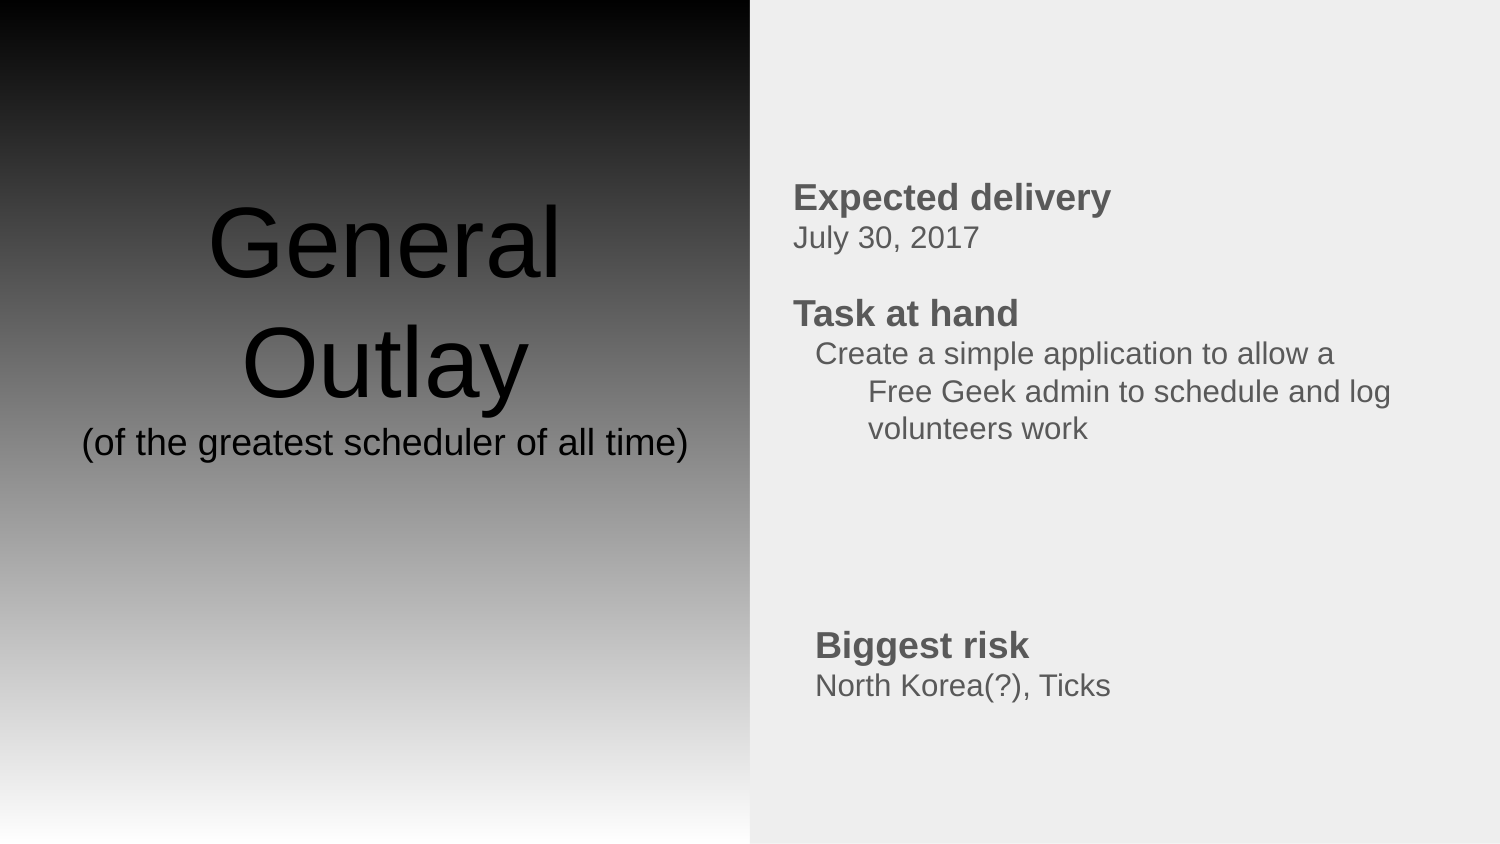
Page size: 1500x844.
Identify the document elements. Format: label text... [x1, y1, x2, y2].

title General Outlay (of the greatest scheduler of all time) [41, 189, 730, 451]
list Expected delivery July 30, 2017 Task at hand Create a simple application to allow a Free Geek admin to schedule and log volunteers work Biggest risk North Korea(?), Ticks [778, 134, 1408, 741]
